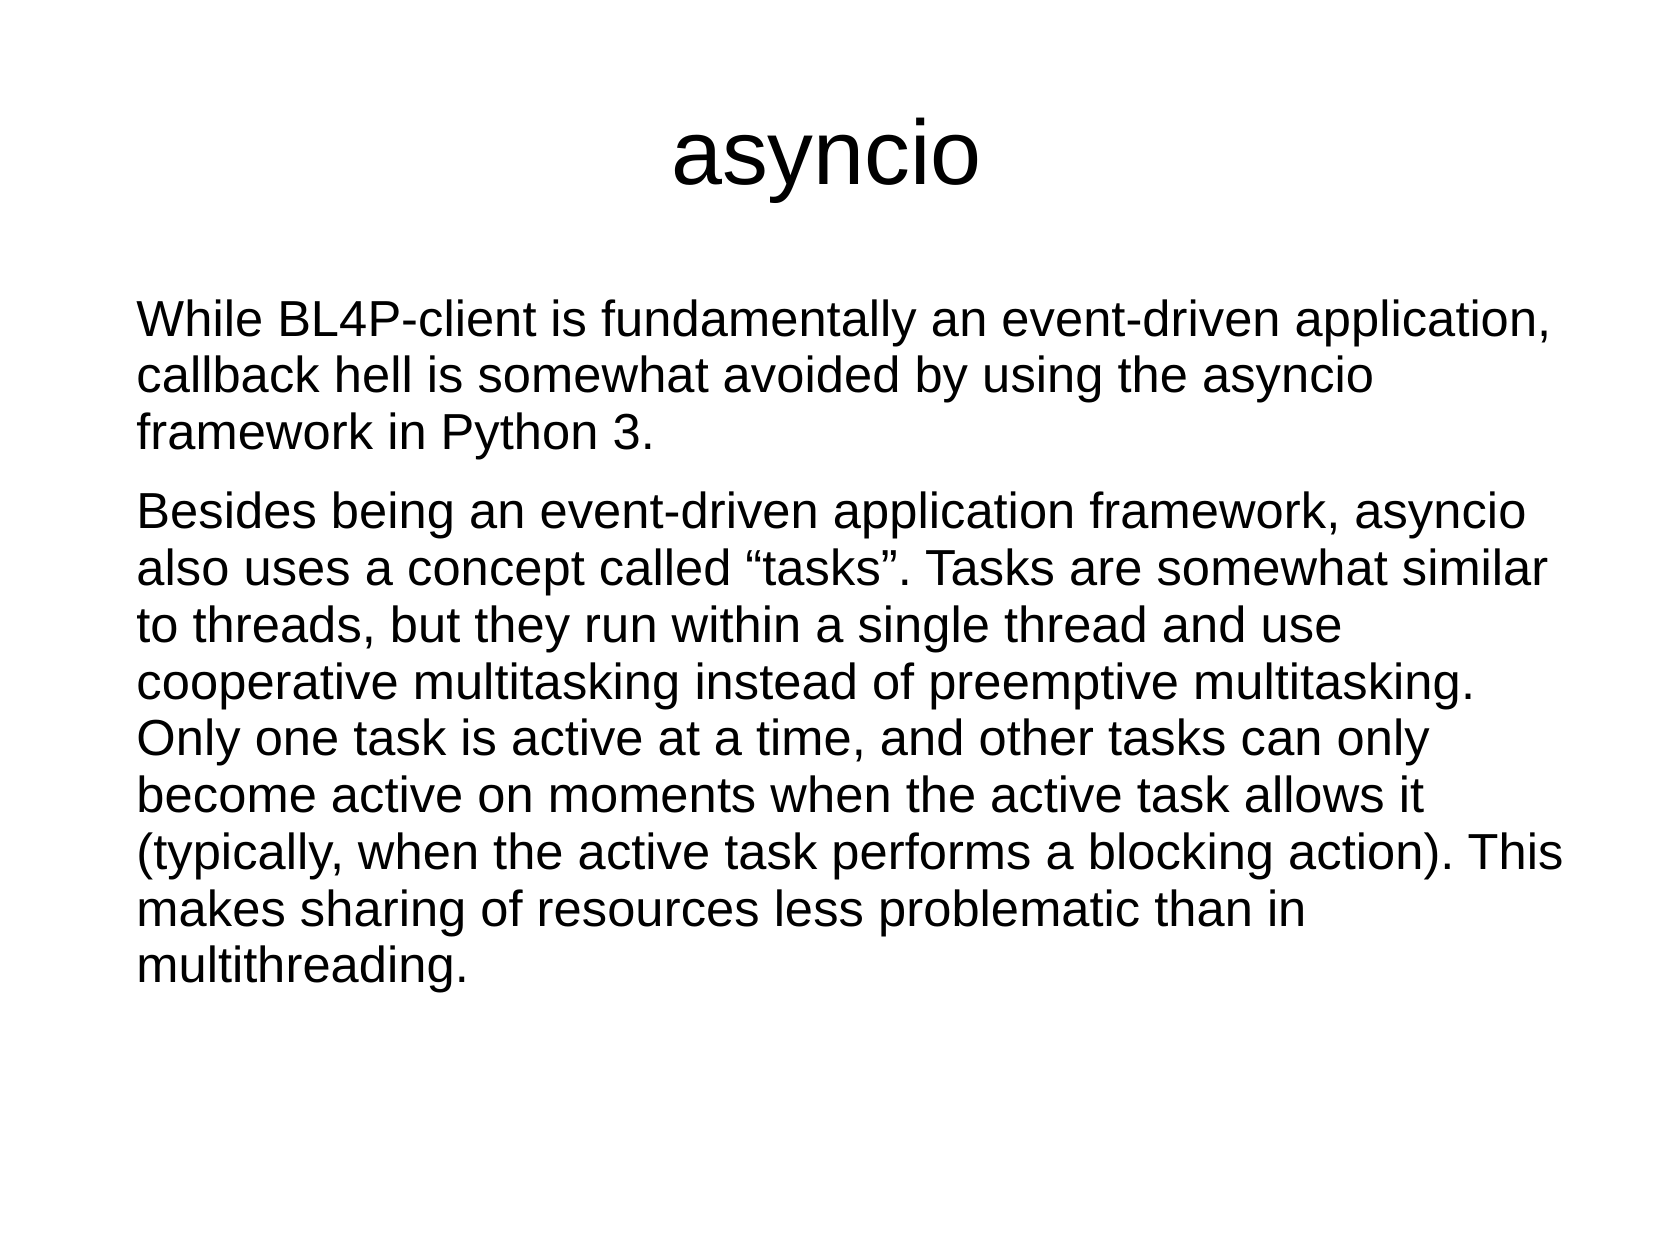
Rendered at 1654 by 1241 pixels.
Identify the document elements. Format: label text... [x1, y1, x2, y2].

title asyncio [82, 49, 1571, 257]
list While BL4P-client is fundamentally an event-driven application, callback hell is somewhat avoided by using the asyncio framework in Python 3. Besides being an event-driven application framework, asyncio also uses a concept called “tasks”. Tasks are somewhat similar to threads, but they run within a single thread and use cooperative multitasking instead of preemptive multitasking. Only one task is active at a time, and other tasks can only become active on moments when the active task allows it (typically, when the active task performs a blocking action). This makes sharing of resources less problematic than in multithreading. [82, 290, 1571, 1010]
